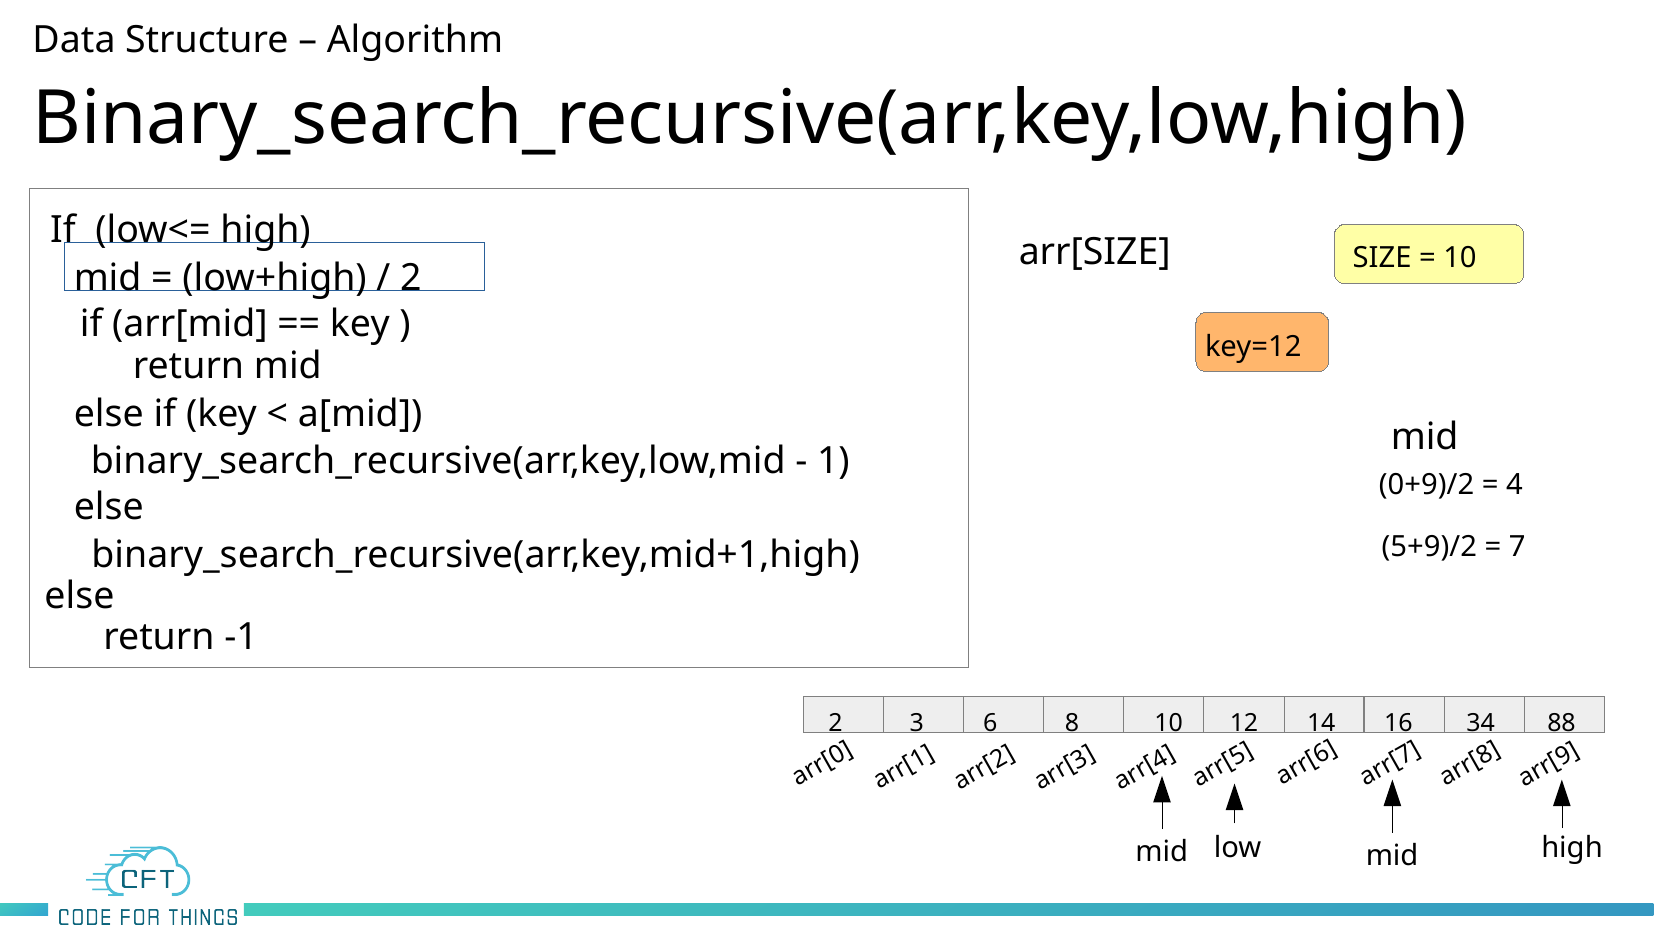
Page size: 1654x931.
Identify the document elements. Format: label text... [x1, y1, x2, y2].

text_box 10 [1139, 697, 1204, 742]
text_box binary_search_recursive(arr,key,mid+1,high) [76, 519, 975, 579]
text_box arr[6] [1255, 733, 1385, 811]
text_box 12 [1215, 697, 1277, 742]
text_box [867, 696, 1605, 733]
text_box mid [1376, 402, 1477, 455]
text_box else [29, 561, 148, 620]
text_box [1196, 312, 1328, 318]
text_box if (arr[mid] == key ) [64, 289, 491, 348]
text_box arr[2] [929, 737, 1039, 812]
text_box arr[4] [1098, 740, 1203, 811]
text_box If (low<= high) [35, 194, 367, 254]
text_box arr[9] [1494, 704, 1625, 808]
text_box arr[8] [1422, 733, 1526, 808]
text_box mid = (low+high) / 2 [59, 242, 497, 302]
text_box 8 [1049, 697, 1112, 742]
text_box else [59, 472, 178, 531]
text_box arr[SIZE] [1003, 217, 1217, 284]
text_box arr[0] [767, 733, 880, 807]
text_box arr[1] [849, 733, 958, 811]
text_box binary_search_recursive(arr,key,low,mid - 1) [76, 425, 945, 485]
text_box [803, 696, 813, 733]
text_box [29, 188, 969, 561]
text_box 6 [968, 697, 1031, 742]
text_box else if (key < a[mid]) [59, 378, 556, 438]
title Data Structure – Algorithm Binary_search_recursive(arr,key,low,high) [32, 0, 1654, 199]
text_box arr[7] [1341, 746, 1451, 811]
text_box 16 [1369, 697, 1443, 749]
text_box SIZE = 10 [1338, 228, 1518, 278]
text_box mid [1351, 826, 1441, 884]
text_box low [1199, 819, 1294, 869]
text_box arr[5] [1175, 733, 1291, 805]
text_box 3 [894, 697, 948, 742]
text_box return -1 [88, 602, 290, 661]
text_box 14 [1292, 697, 1354, 749]
text_box arr[3] [1010, 739, 1127, 816]
text_box [1334, 224, 1524, 284]
text_box 2 [813, 696, 867, 741]
text_box (0+9)/2 = 4 [1364, 455, 1569, 505]
text_box key=12 [1190, 318, 1335, 402]
text_box [29, 579, 969, 668]
text_box (5+9)/2 = 7 [1366, 517, 1571, 567]
picture [59, 846, 237, 925]
text_box return mid [118, 330, 367, 390]
text_box 34 [1451, 697, 1514, 749]
text_box mid [1120, 823, 1211, 880]
text_box 88 [1532, 697, 1595, 749]
text_box high [1526, 819, 1625, 869]
